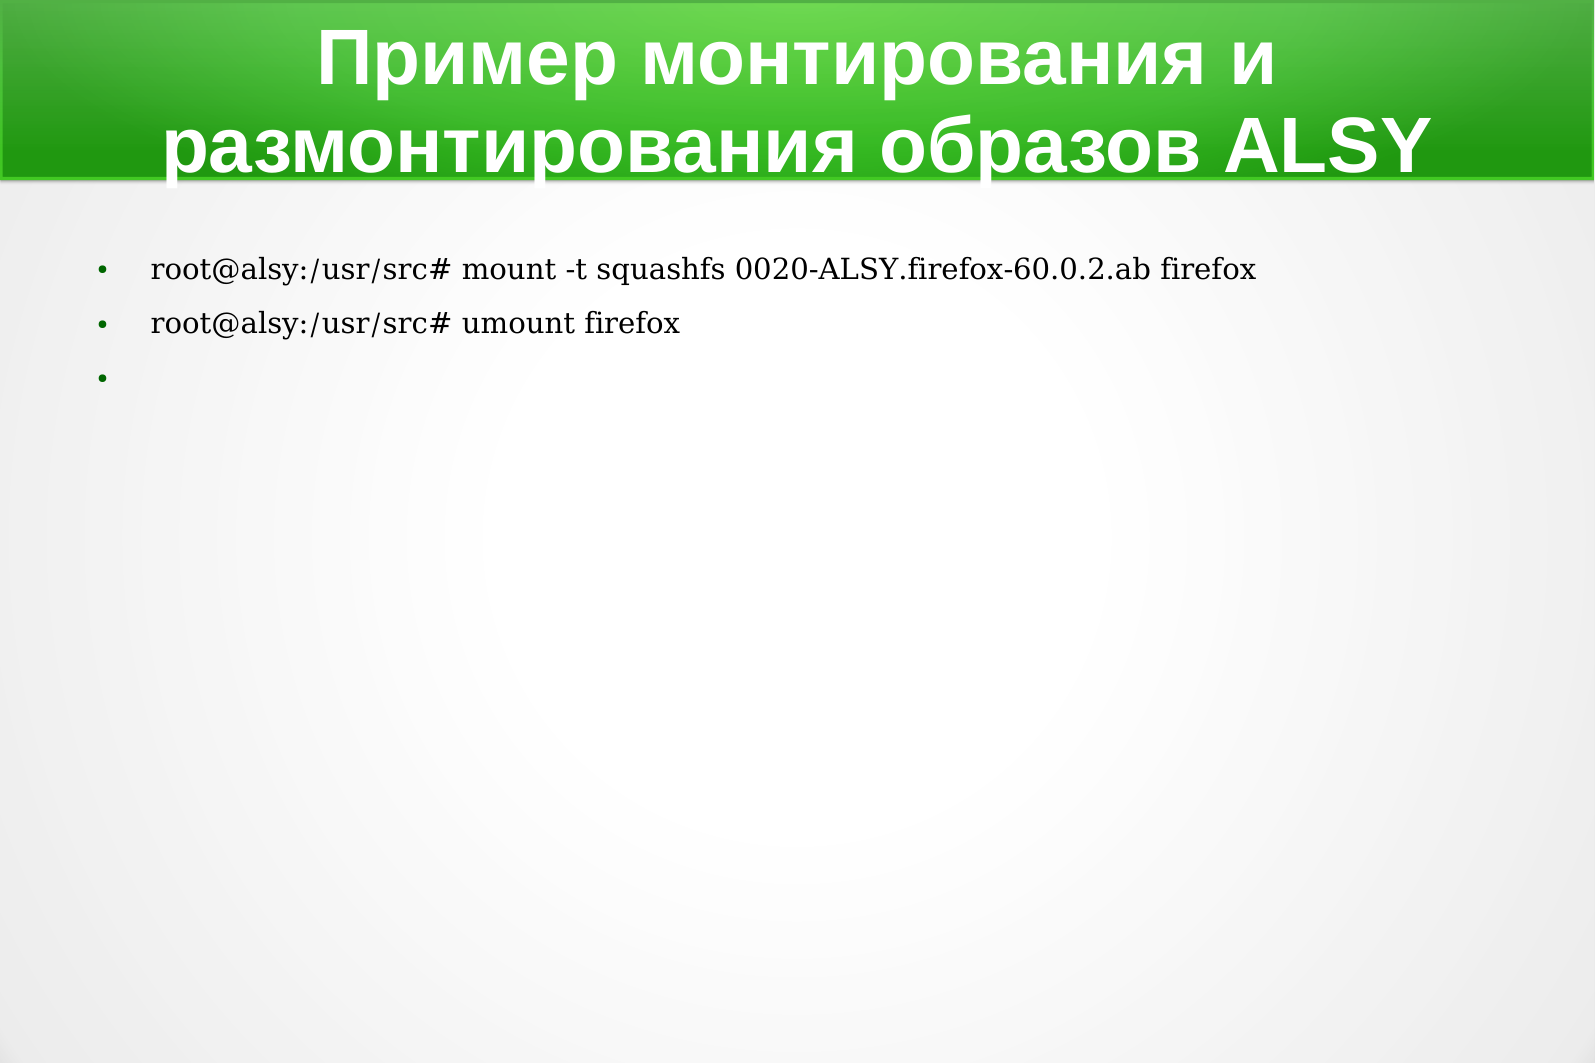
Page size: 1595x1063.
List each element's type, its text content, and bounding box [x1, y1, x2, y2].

title Пример монтирования и размонтирования образов ALSY [79, 13, 1515, 189]
list root@alsy:/usr/src# mount -t squashfs 0020-ALSY.firefox-60.0.2.ab firefox root@alsy:/usr/src# umount firefox [79, 256, 1515, 873]
